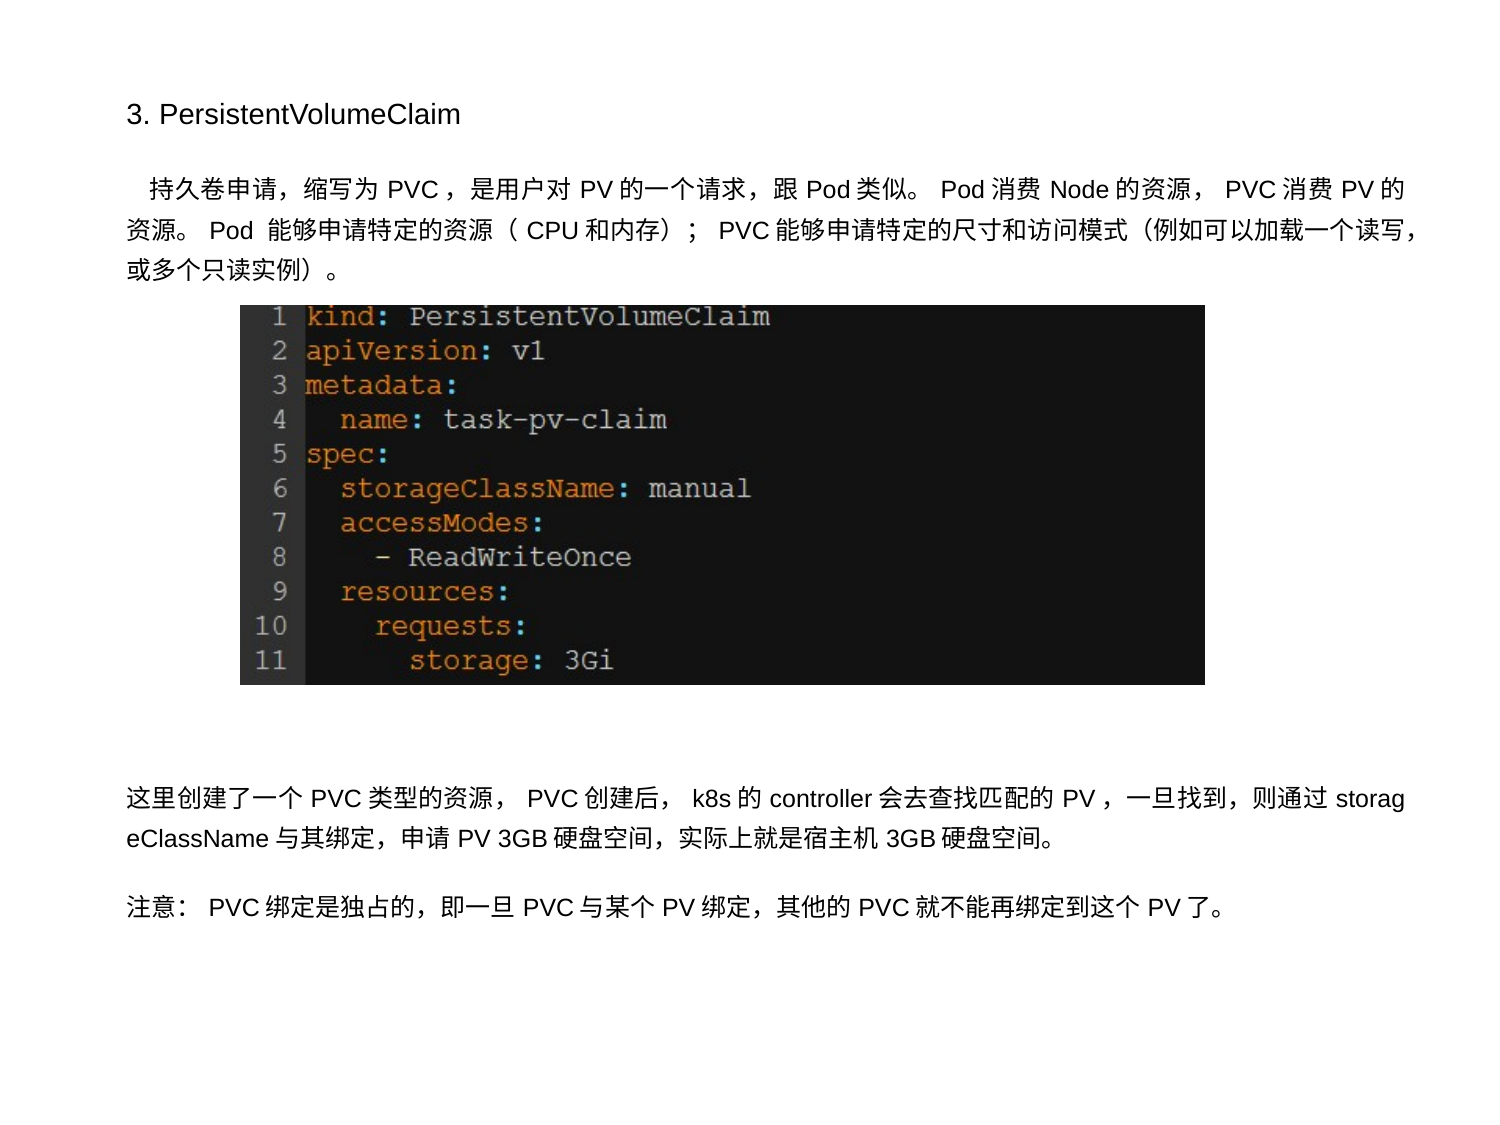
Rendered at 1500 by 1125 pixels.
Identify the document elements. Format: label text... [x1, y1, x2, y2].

picture [240, 305, 1205, 686]
list 3. PersistentVolumeClaim 持久卷申请，缩写为PVC，是用户对PV的一个请求，跟Pod类似。Pod消费Node的资源，PVC消费PV的资源。Pod 能够申请特定的资源（CPU和内存）；PVC能够申请特定的尺寸和访问模式（例如可以加载一个读写，或多个只读实例）。 这里创建了一个PVC类型的资源，PVC创建后，k8s的controller会去查找匹配的PV，一旦找到，则通过storageClassName与其绑定，申请PV 3GB硬盘空间，实际上就是宿主机3GB硬盘空间。 注意：PVC绑定是独占的，即一旦PVC与某个PV绑定，其他的PVC就不能再绑定到这个PV了。 [55, 94, 1406, 1011]
